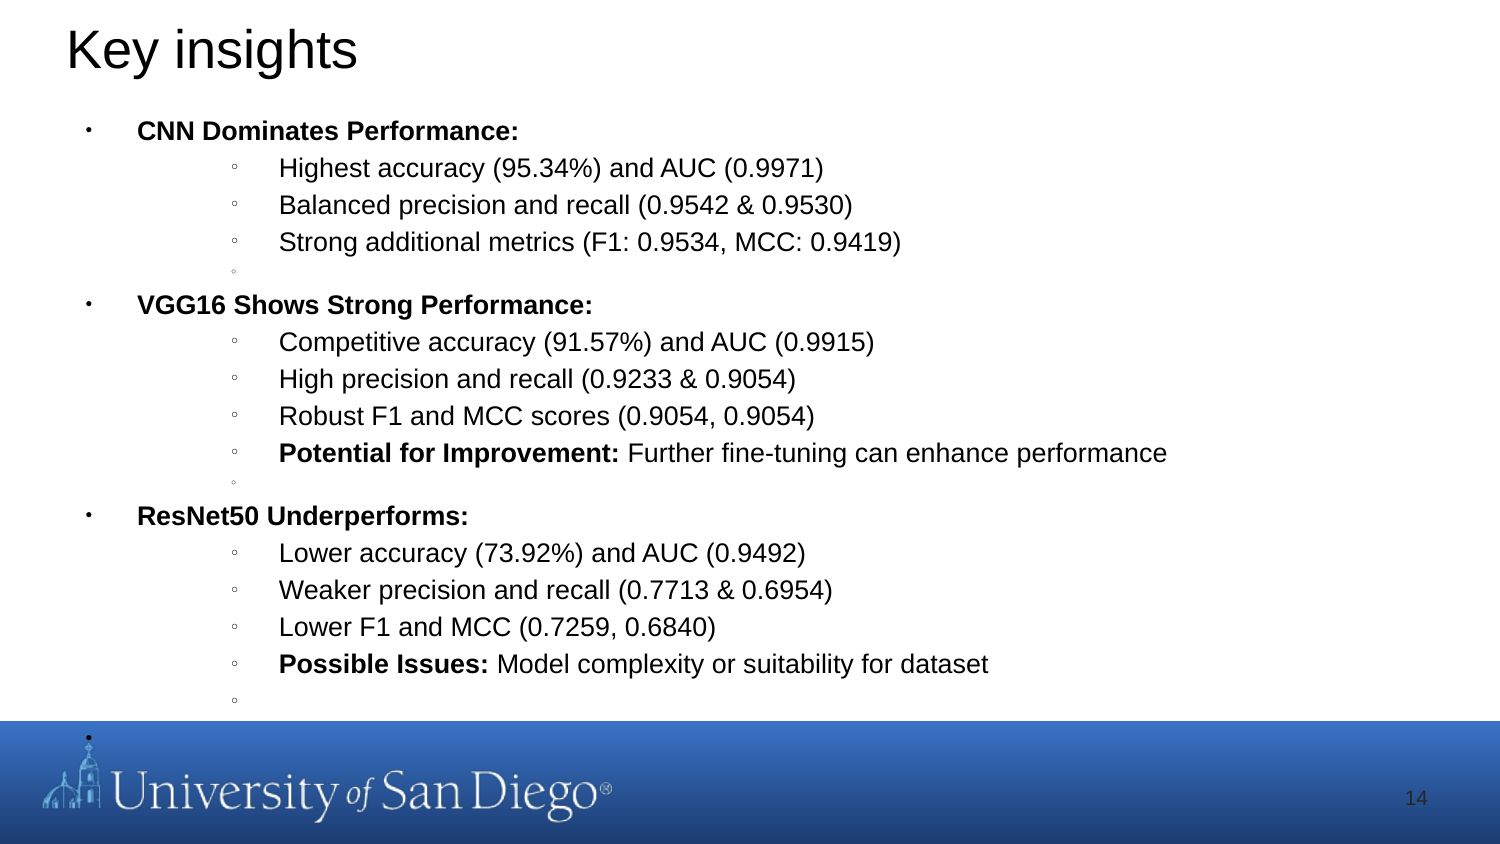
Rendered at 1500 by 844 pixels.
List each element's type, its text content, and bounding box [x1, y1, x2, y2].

title Key insights [51, 0, 1449, 94]
slide_number 14 [1389, 764, 1480, 830]
list CNN Dominates Performance: Highest accuracy (95.34%) and AUC (0.9971) Balanced precision and recall (0.9542 & 0.9530) Strong additional metrics (F1: 0.9534, MCC: 0.9419) VGG16 Shows Strong Performance: Competitive accuracy (91.57%) and AUC (0.9915) High precision and recall (0.9233 & 0.9054) Robust F1 and MCC scores (0.9054, 0.9054) Potential for Improvement: Further fine-tuning can enhance performance ResNet50 Underperforms: Lower accuracy (73.92%) and AUC (0.9492) Weaker precision and recall (0.7713 & 0.6954) Lower F1 and MCC (0.7259, 0.6840) Possible Issues: Model complexity or suitability for dataset [35, 93, 1434, 696]
